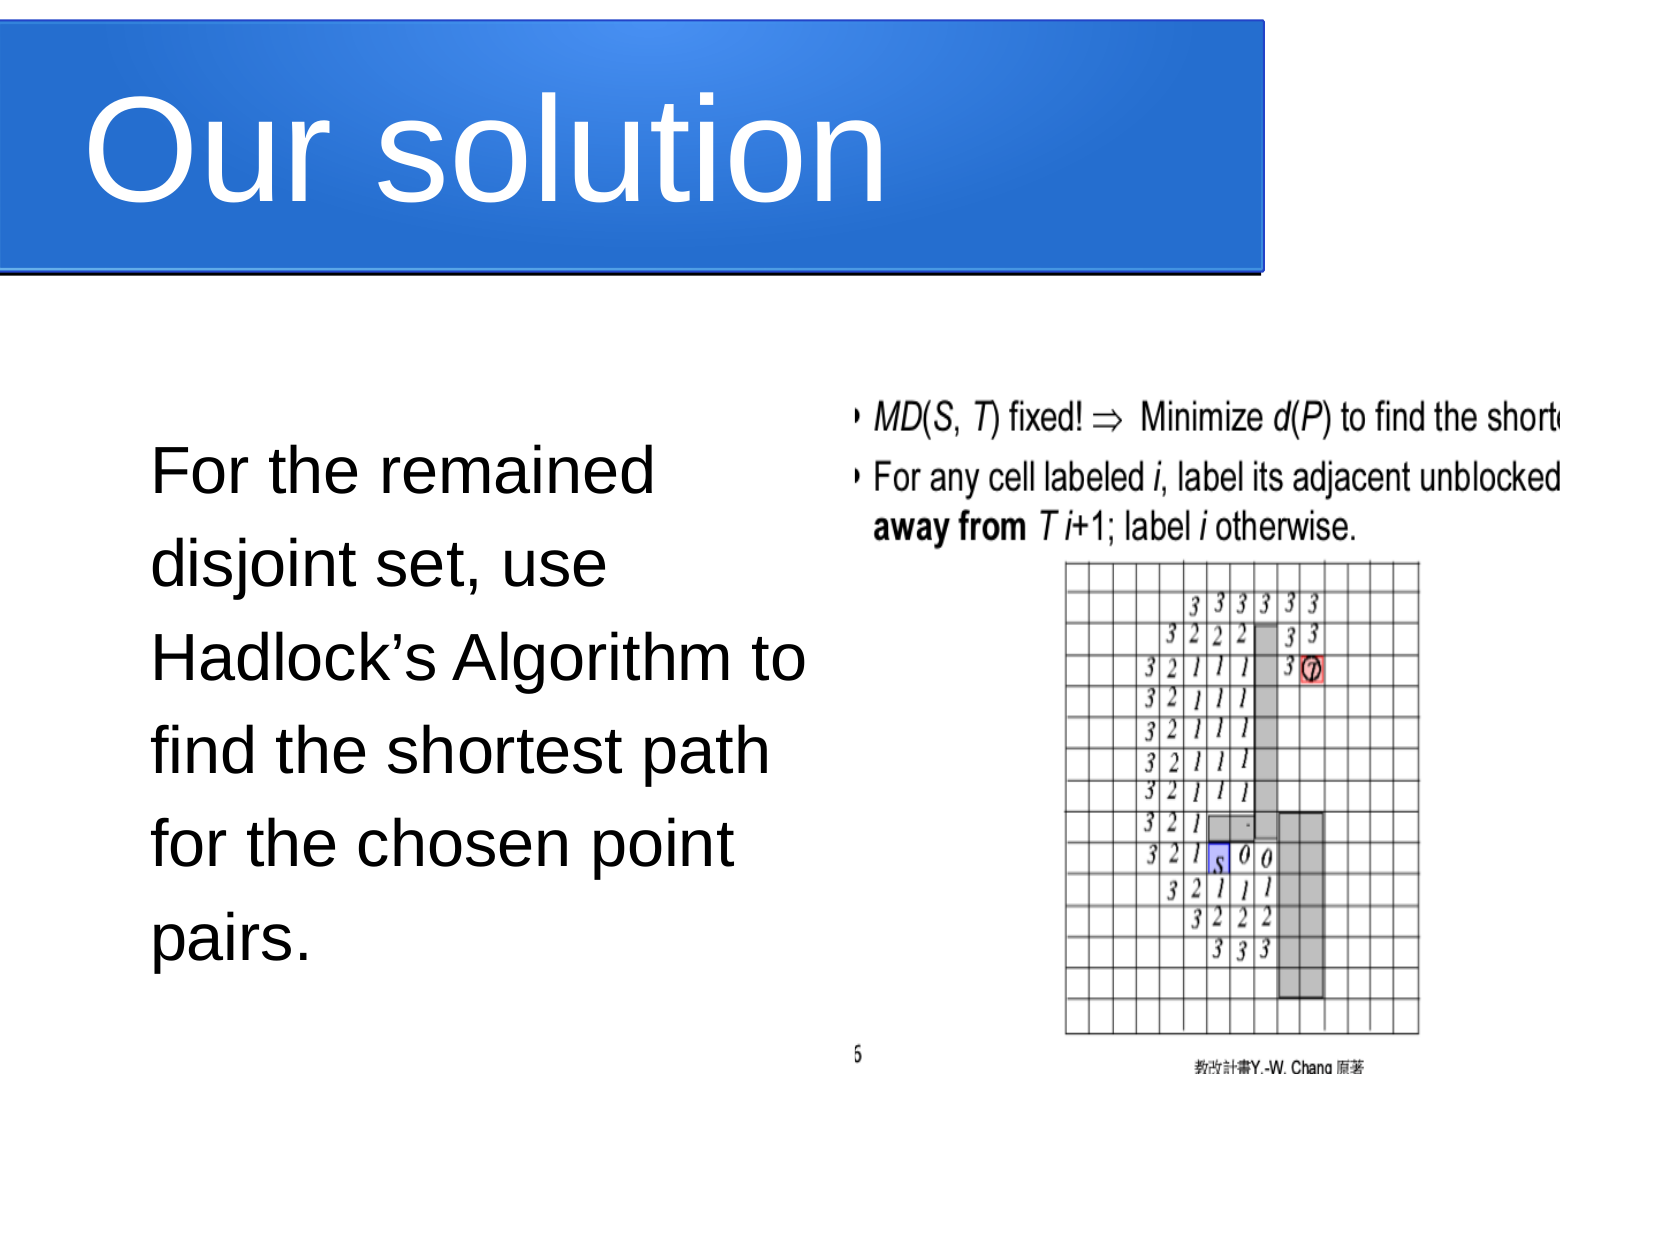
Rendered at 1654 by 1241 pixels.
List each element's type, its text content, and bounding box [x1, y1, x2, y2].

picture [854, 396, 1561, 1074]
title Our solution [82, 0, 1186, 318]
subtitle For the remained disjoint set, use Hadlock’s Algorithm to find the shortest path for the chosen point pairs. [150, 353, 826, 1036]
